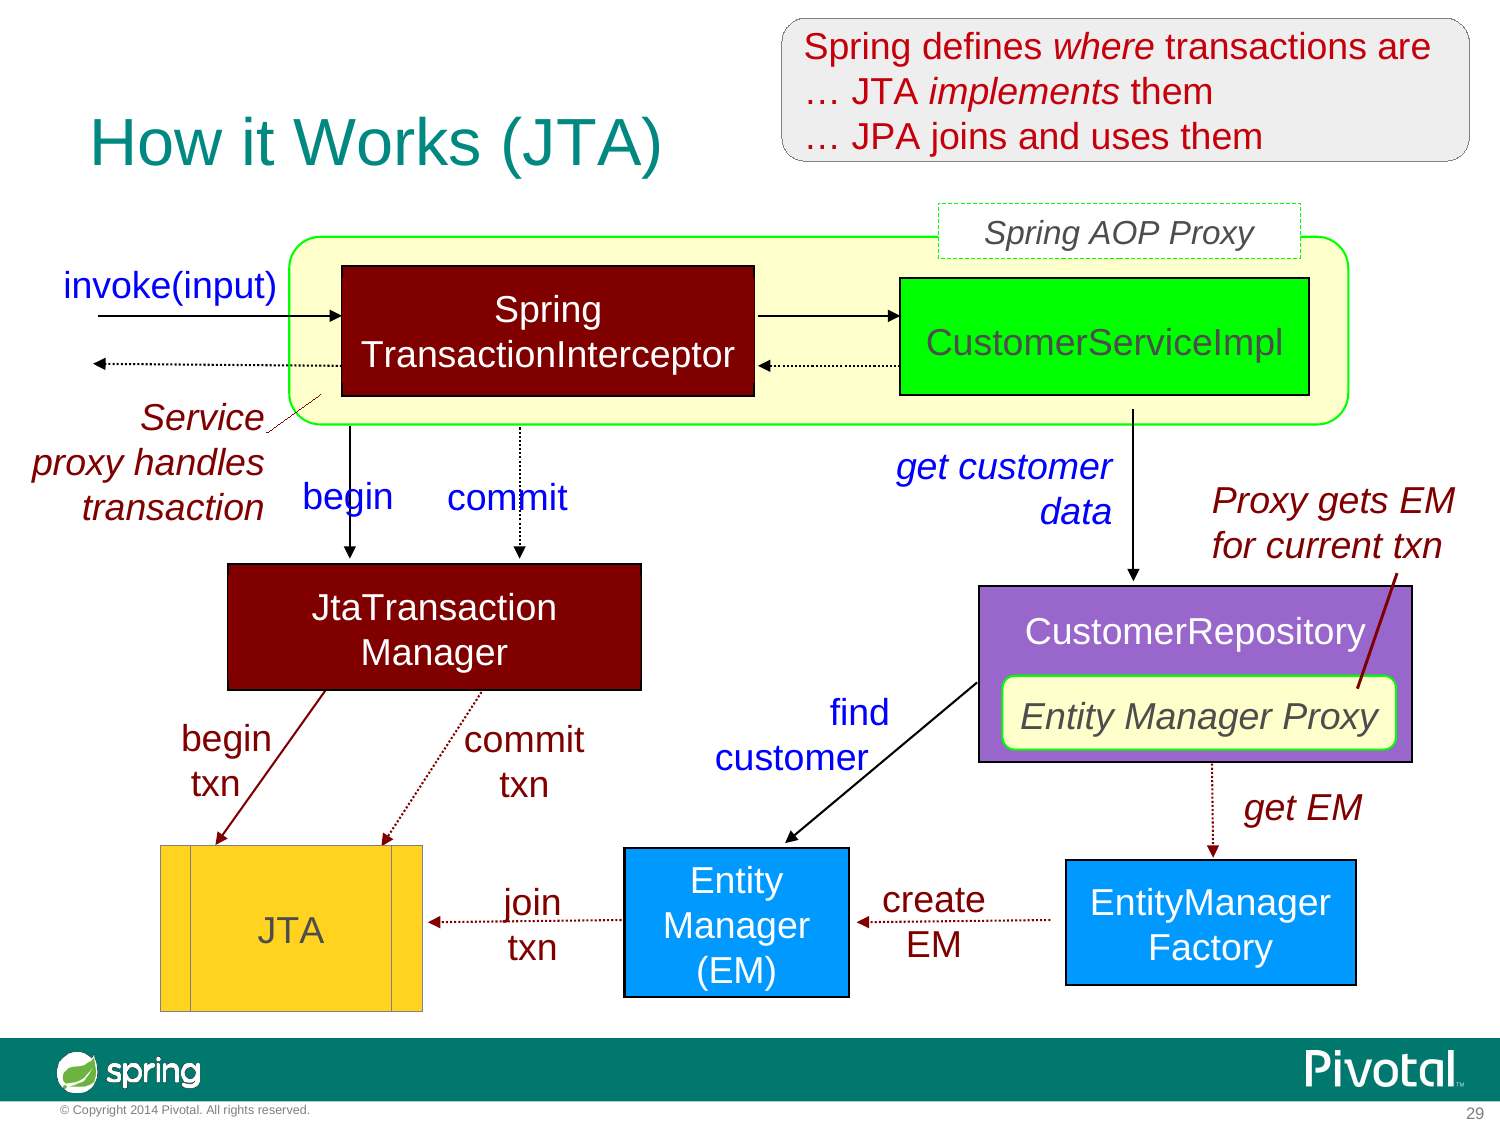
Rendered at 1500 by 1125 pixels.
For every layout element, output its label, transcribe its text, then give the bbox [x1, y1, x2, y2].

text_box [1361, 675, 1396, 684]
text_box JtaTransaction Manager [228, 575, 641, 681]
text_box [1005, 745, 1394, 750]
text_box Entity Manager Proxy [1000, 684, 1398, 745]
text_box Spring defines where transactions are … JTA implements them … JPA joins and uses them [781, 18, 1470, 162]
text_box JTA [160, 845, 422, 1012]
text_box [228, 681, 641, 690]
text_box commit txn [449, 707, 600, 813]
text_box get EM [1229, 775, 1378, 836]
text_box commit [432, 465, 583, 527]
picture [32, 1041, 210, 1103]
text_box Spring TransactionInterceptor [341, 277, 755, 384]
text_box [228, 563, 641, 575]
text_box Spring AOP Proxy [938, 203, 1301, 259]
text_box find customer [700, 680, 905, 786]
picture [1306, 1050, 1464, 1087]
text_box [289, 236, 1349, 425]
text_box Proxy gets EM for current txn [1197, 468, 1471, 574]
text_box begin [287, 464, 409, 526]
text_box join txn [488, 870, 577, 976]
text_box create EM [867, 867, 1001, 973]
text_box EntityManager Factory [1065, 860, 1356, 986]
text_box find customer [857, 745, 905, 786]
title How it Works (JTA) [75, 45, 1426, 233]
text_box [1003, 675, 1360, 684]
text_box begin txn [166, 706, 299, 812]
text_box Service proxy handles transaction [17, 385, 281, 536]
text_box CustomerRepository [978, 586, 1412, 763]
text_box Entity Manager (EM) [624, 848, 850, 997]
text_box get customer data [881, 434, 1128, 540]
text_box CustomerServiceImpl [900, 310, 1310, 371]
text_box invoke(input) [48, 253, 293, 314]
